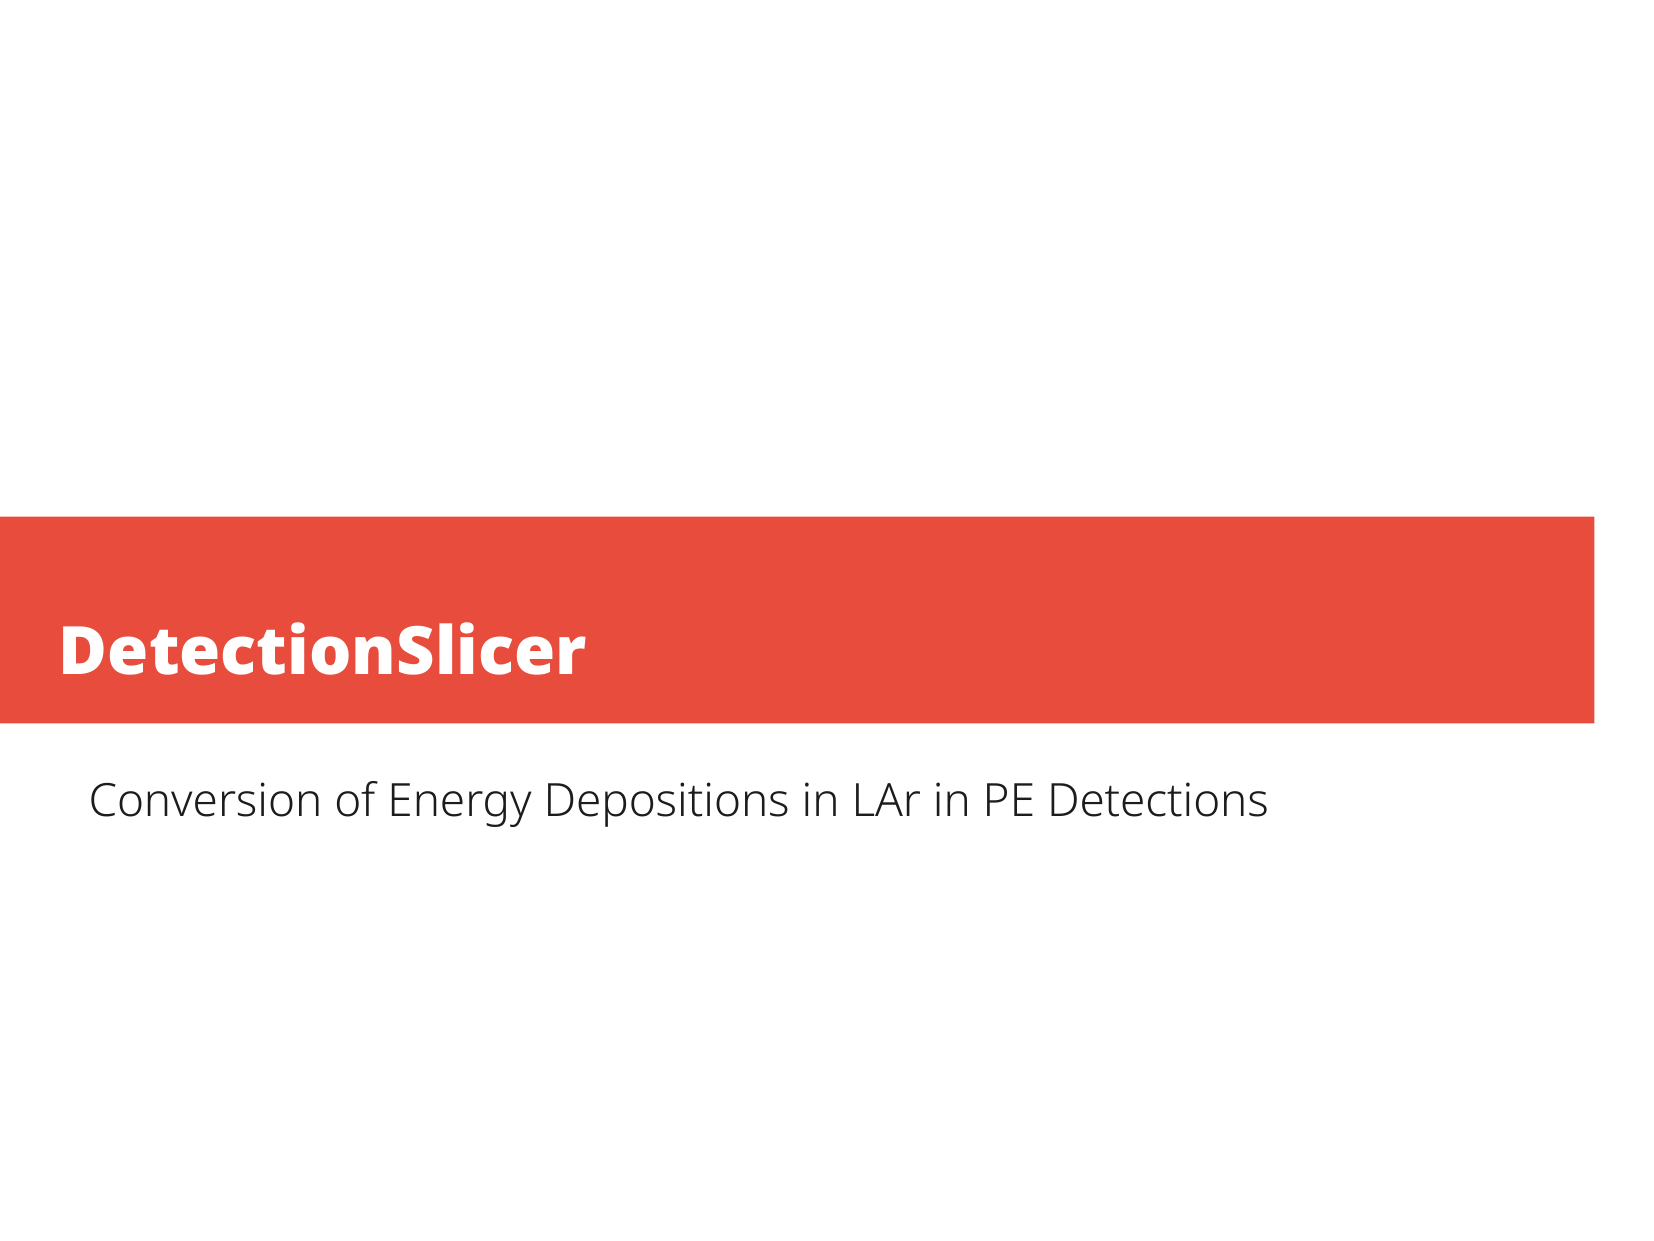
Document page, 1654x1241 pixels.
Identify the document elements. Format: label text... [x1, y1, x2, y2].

subtitle Conversion of Energy Depositions in LAr in PE Detections [88, 767, 1595, 1182]
title DetectionSlicer [59, 546, 1595, 694]
